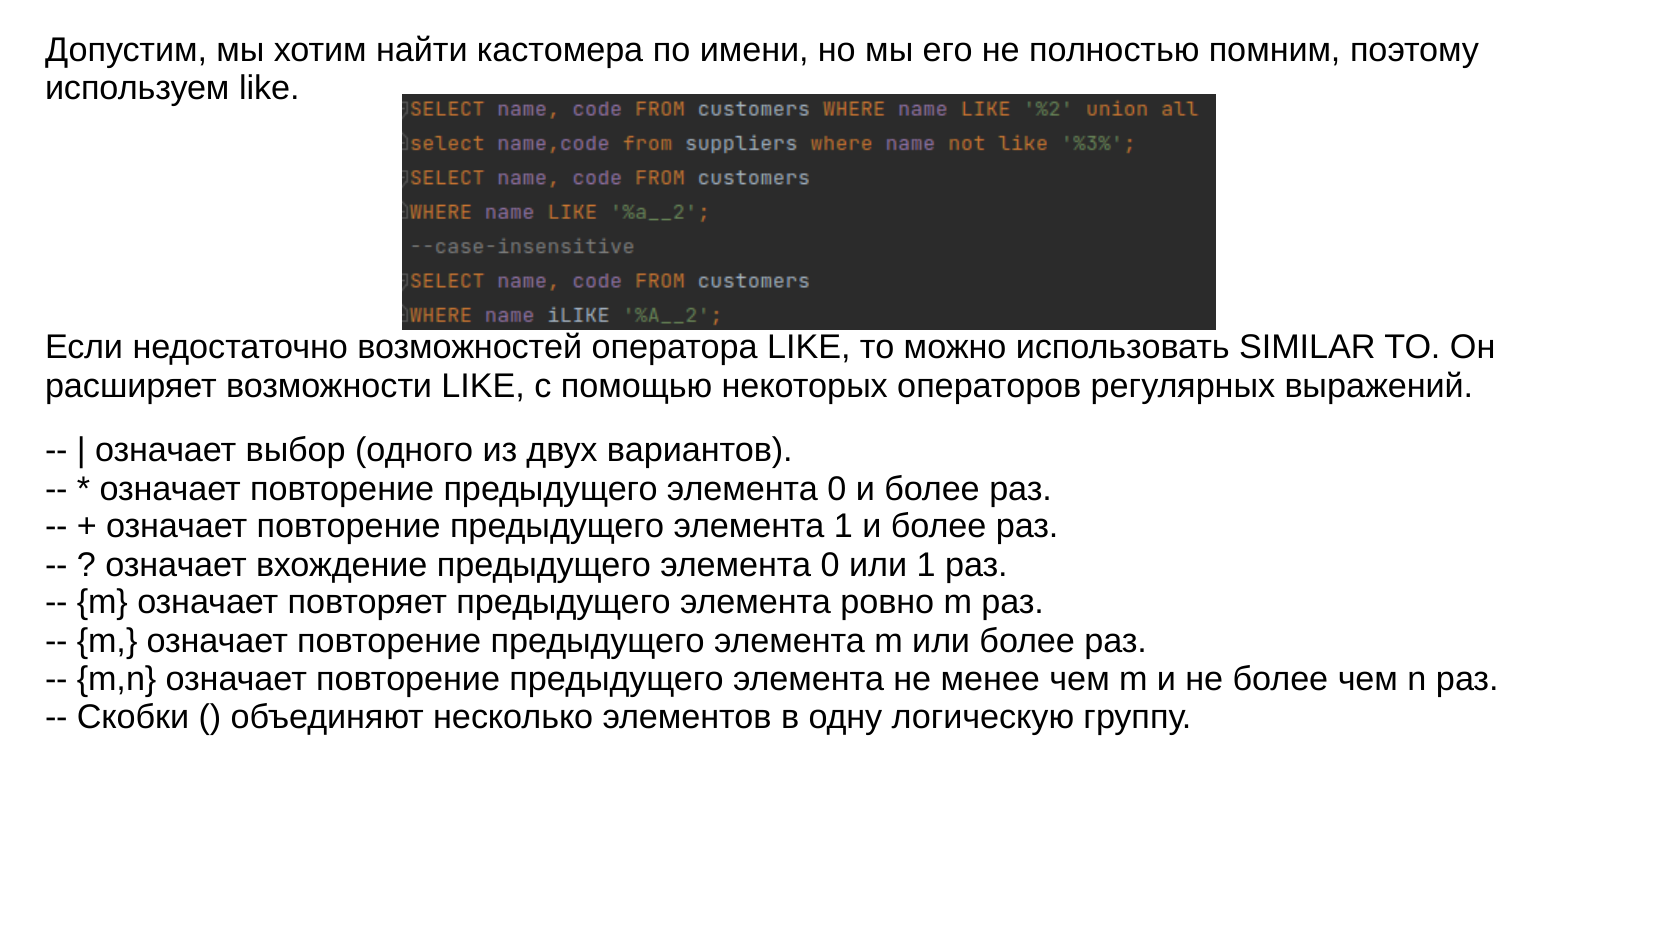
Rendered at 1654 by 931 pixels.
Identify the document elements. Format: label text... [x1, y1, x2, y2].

list Допустим, мы хотим найти кастомера по имени, но мы его не полностью помним, поэтому используем like. Если недостаточно возможностей оператора LIKE, то можно использовать SIMILAR TO. Он расширяет возможности LIKE, с помощью некоторых операторов регулярных выражений. -- | означает выбор (одного из двух вариантов). -- * означает повторение предыдущего элемента 0 и более раз. -- + означает повторение предыдущего элемента 1 и более раз. -- ? означает вхождение предыдущего элемента 0 или 1 раз. -- {m} означает повторяет предыдущего элемента ровно m раз. -- {m,} означает повторение предыдущего элемента m или более раз. -- {m,n} означает повторение предыдущего элемента не менее чем m и не более чем n раз. -- Скобки () объединяют несколько элементов в одну логическую группу. [45, 30, 1621, 781]
picture [402, 94, 1216, 331]
